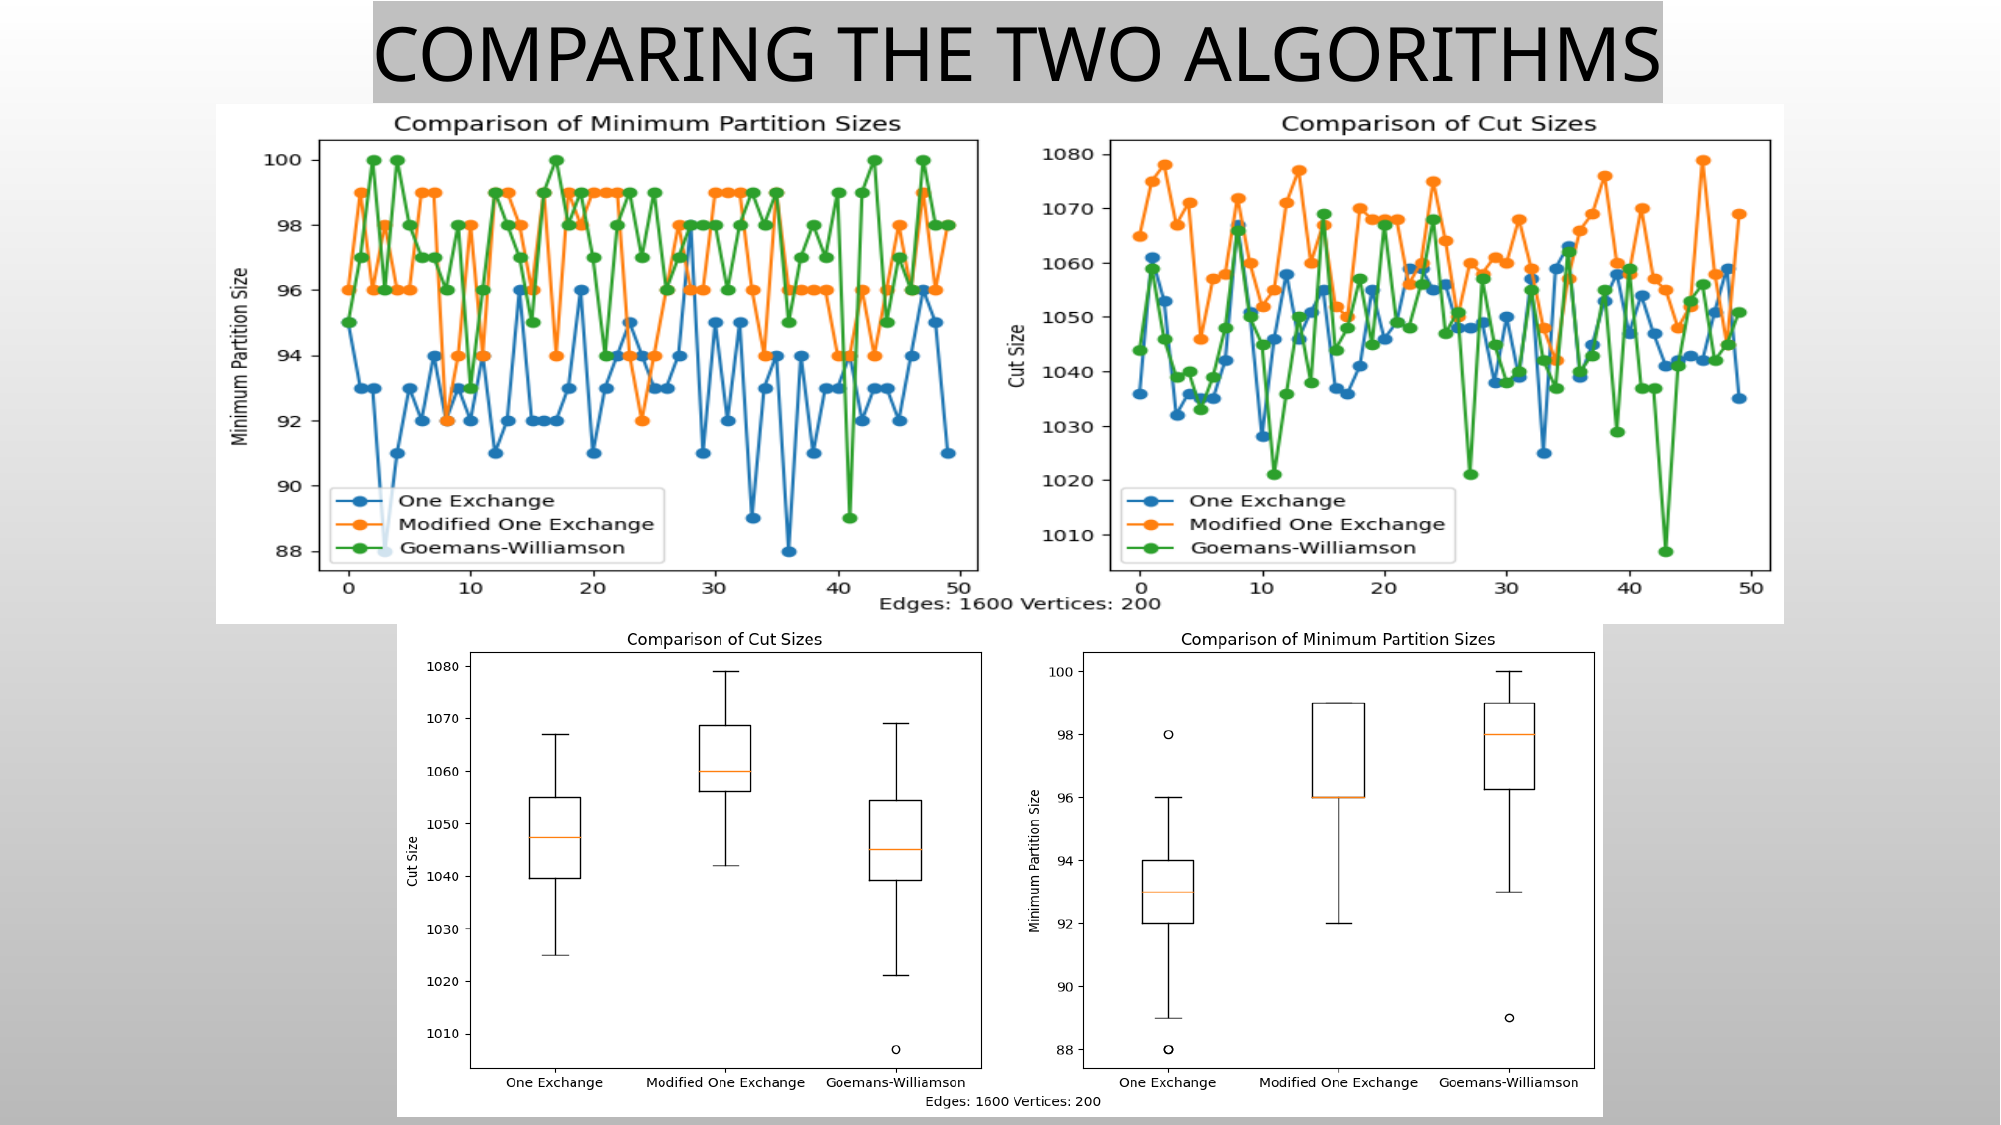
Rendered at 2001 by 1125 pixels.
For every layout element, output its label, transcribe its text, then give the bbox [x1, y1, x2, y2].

title Comparing the two algorithms [139, 10, 1897, 105]
picture [216, 104, 1784, 1117]
